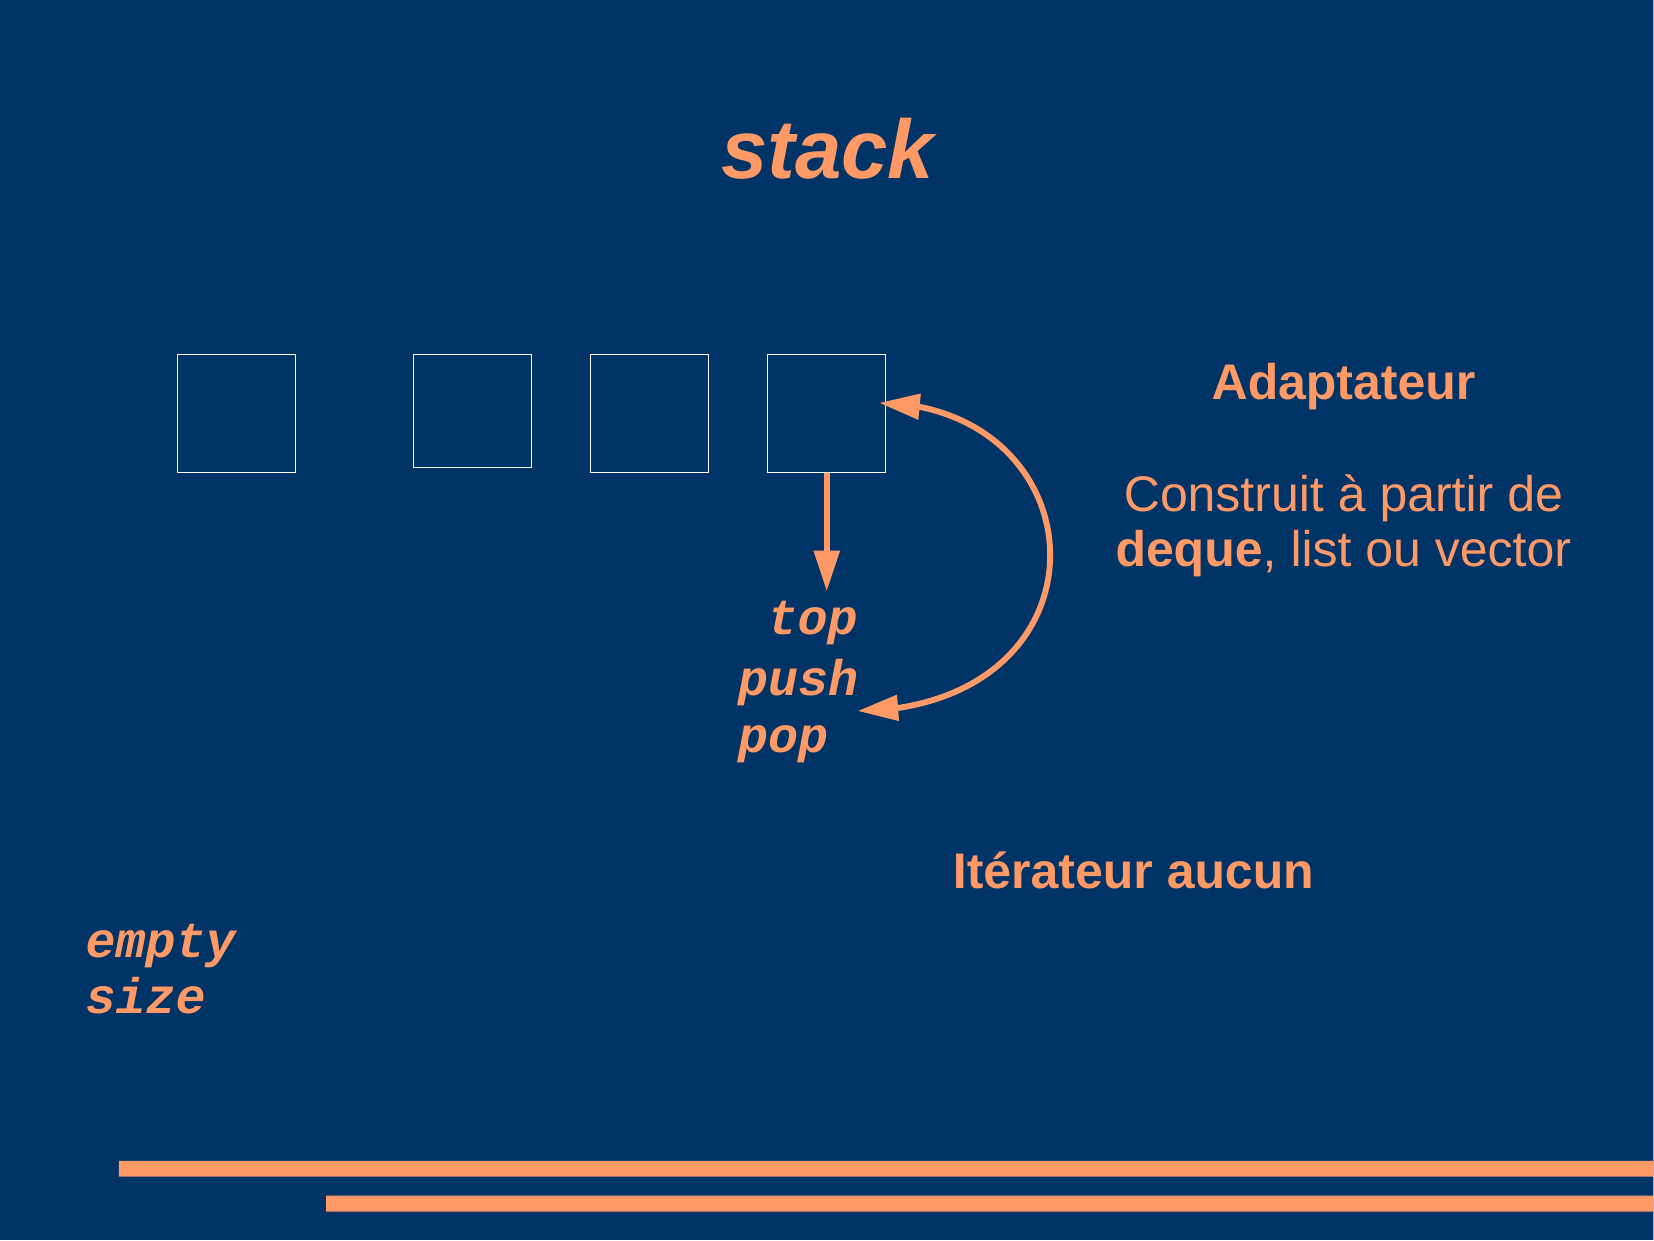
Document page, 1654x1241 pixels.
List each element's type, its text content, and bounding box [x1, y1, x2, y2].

text_box top [767, 592, 858, 650]
text_box push pop [738, 654, 859, 768]
title stack [121, 46, 1534, 254]
text_box Adaptateur Construit à partir de deque, list ou vector [1092, 354, 1595, 634]
text_box Itérateur aucun [707, 843, 1560, 955]
text_box empty size [85, 915, 236, 1086]
